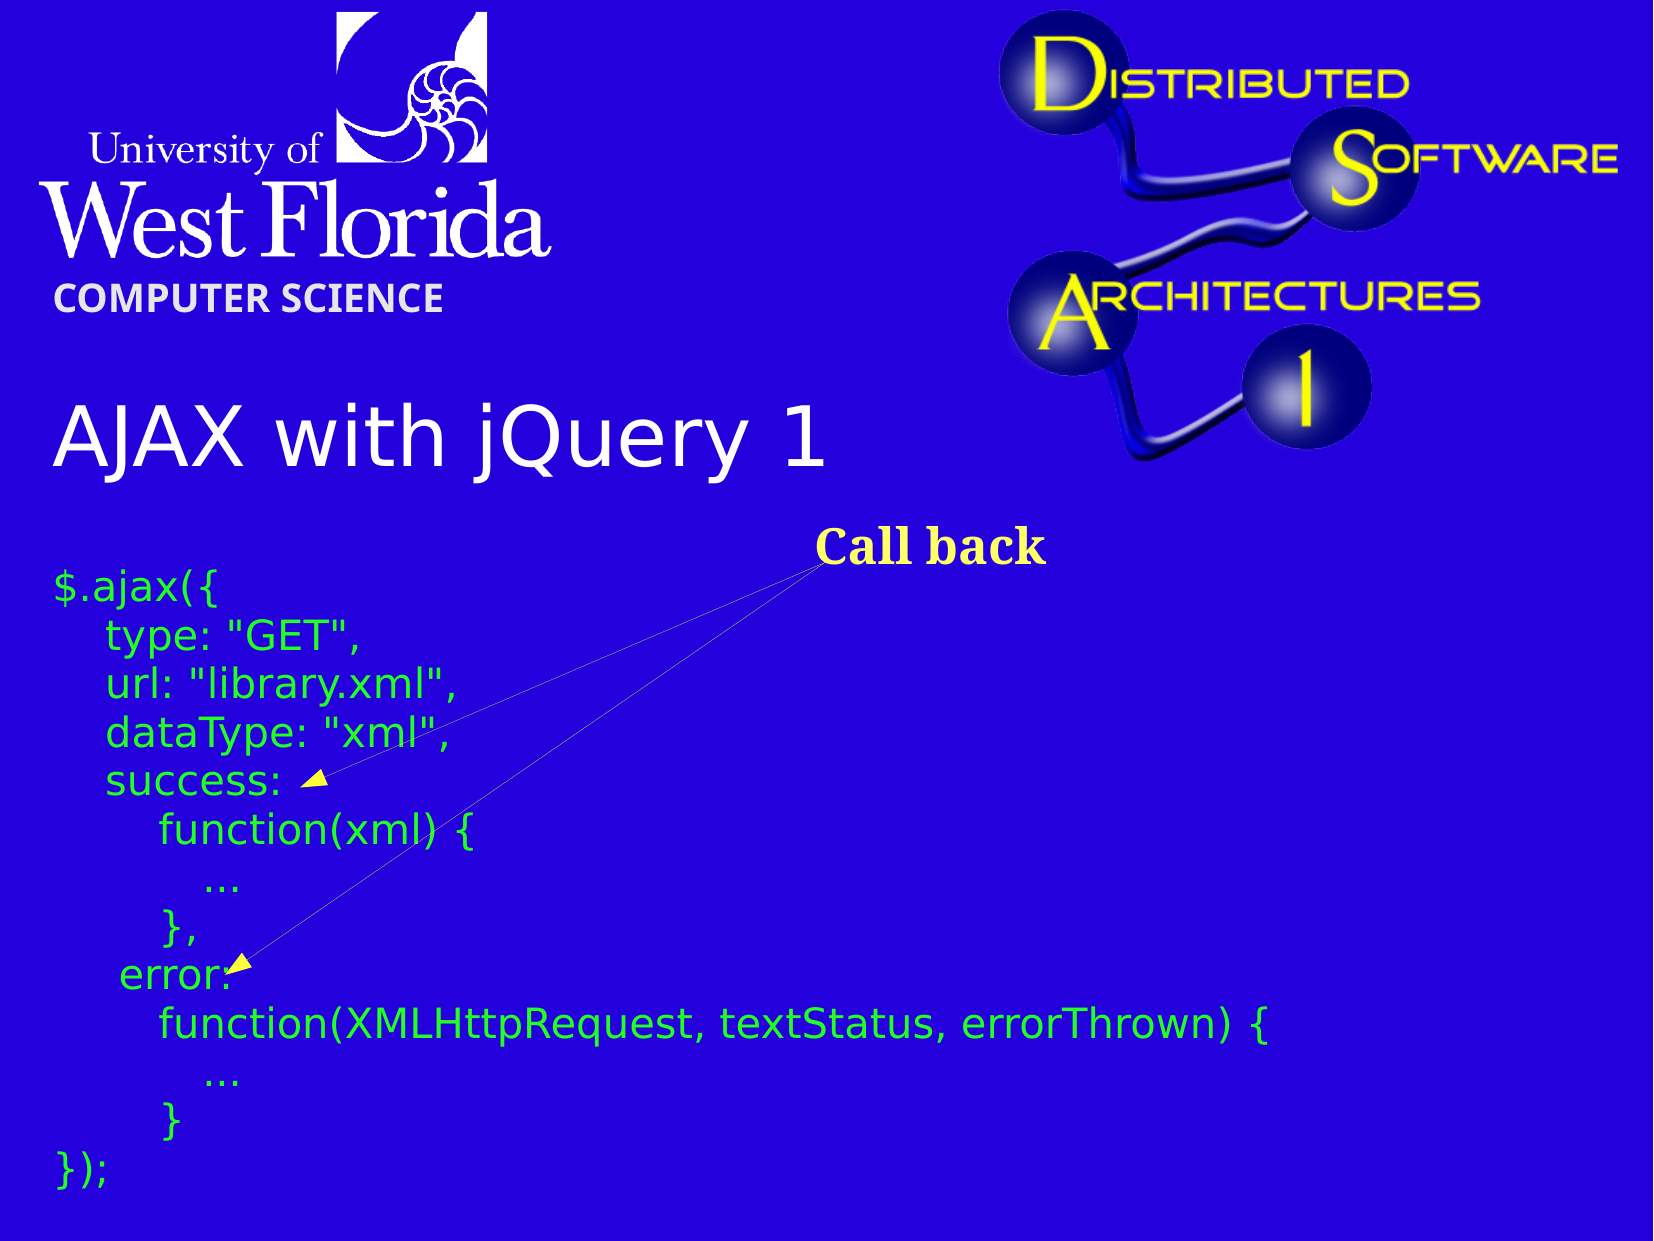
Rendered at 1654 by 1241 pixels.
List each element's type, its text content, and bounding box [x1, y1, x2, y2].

text_box Call back [799, 503, 1212, 579]
text_box AJAX with jQuery 1 $.ajax({ type: "GET", url: "library.xml", dataType: "xml", success: function(xml) { ... }, error: function(XMLHttpRequest, textStatus, errorThrown) { ... } }); [37, 381, 1576, 1240]
text_box Call back [799, 567, 816, 579]
picture [910, 0, 1653, 506]
text_box COMPUTER SCIENCE [37, 262, 563, 325]
picture [37, 0, 559, 262]
